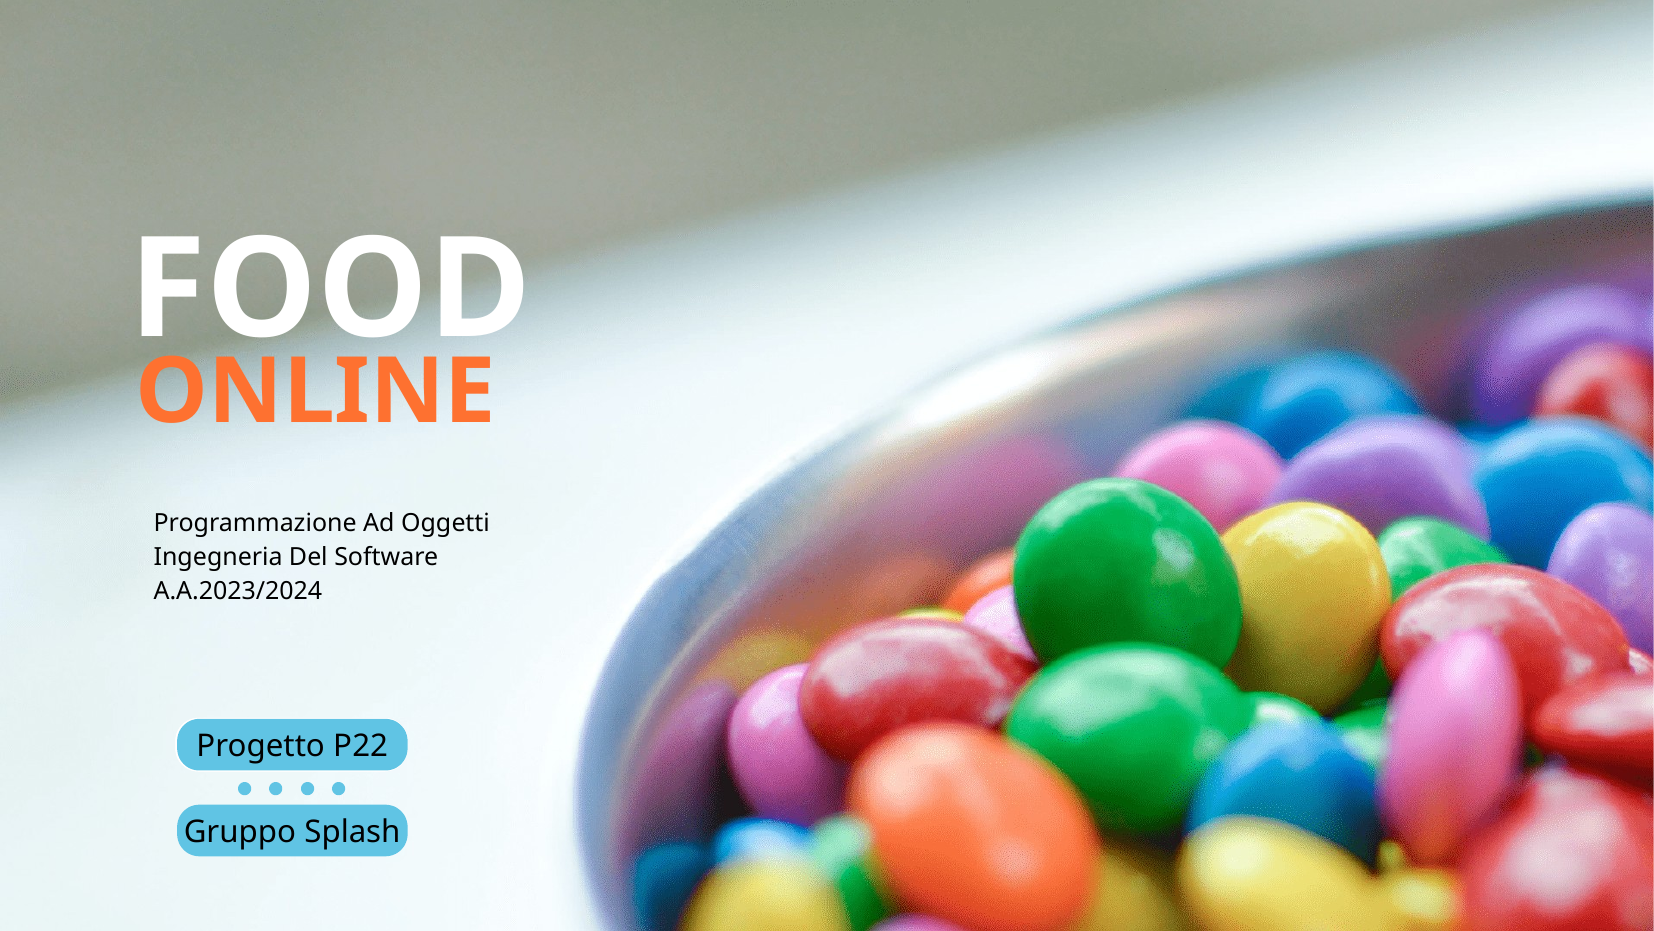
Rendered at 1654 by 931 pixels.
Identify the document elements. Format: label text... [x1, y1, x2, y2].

title ONLINE [135, 324, 739, 451]
picture [0, 0, 1654, 931]
text_box [238, 782, 252, 796]
title Programmazione Ad Oggetti Ingegneria Del Software A.A.2023/2024 [153, 451, 640, 627]
text_box Gruppo Splash [177, 804, 408, 857]
text_box [269, 782, 283, 796]
text_box [332, 782, 346, 796]
title FOOD [129, 187, 686, 378]
text_box [301, 782, 315, 796]
text_box Progetto P22 [177, 718, 408, 771]
